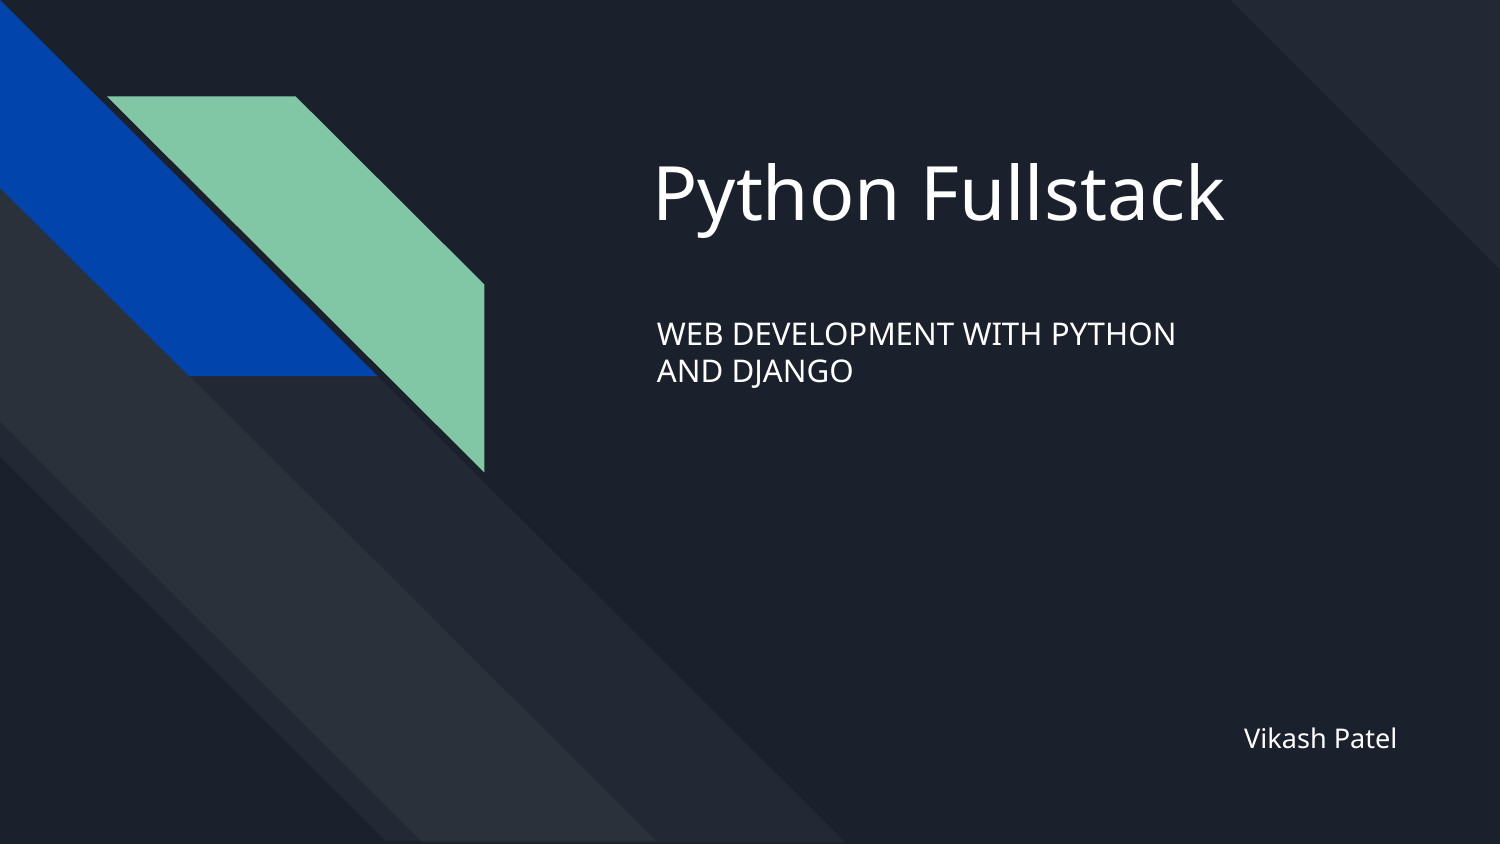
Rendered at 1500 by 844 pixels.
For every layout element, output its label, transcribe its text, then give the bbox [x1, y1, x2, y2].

text_box WEB DEVELOPMENT WITH PYTHON AND DJANGO [641, 298, 1256, 404]
text_box Vikash Patel [917, 706, 1413, 794]
text_box Python Fullstack [637, 130, 1343, 251]
